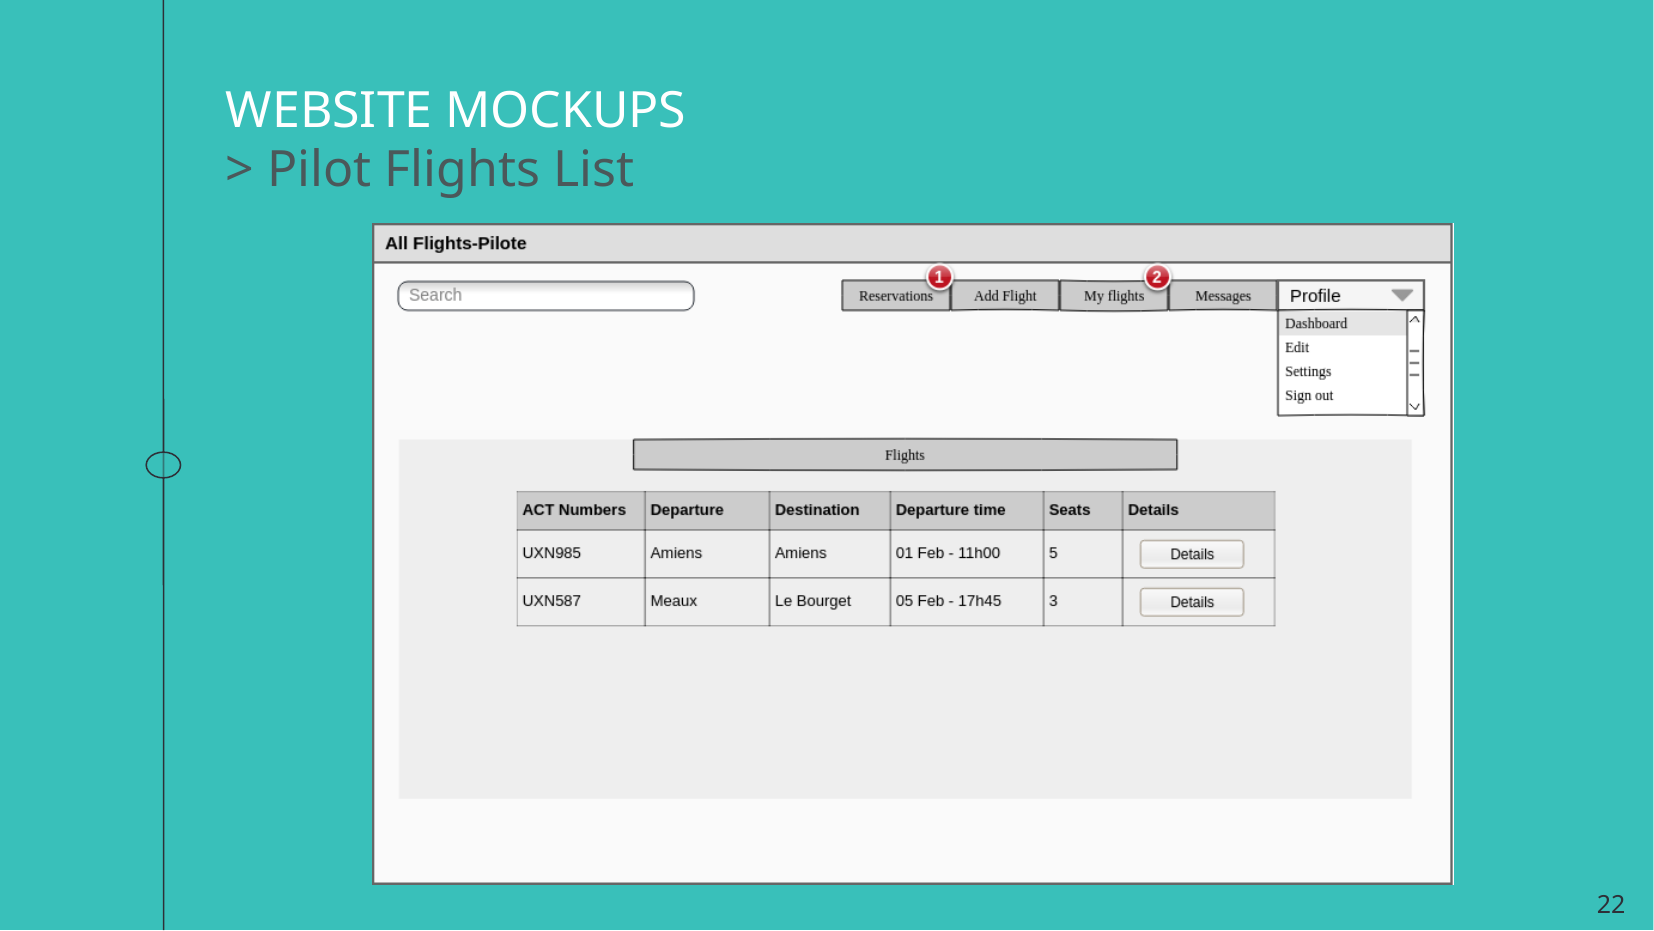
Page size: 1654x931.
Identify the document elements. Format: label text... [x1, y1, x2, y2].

title > Pilot Flights List [210, 153, 1451, 212]
picture [372, 223, 1454, 885]
title WEBSITE MOCKUPS [210, 90, 1451, 153]
slide_number <numéro> [1541, 873, 1641, 931]
